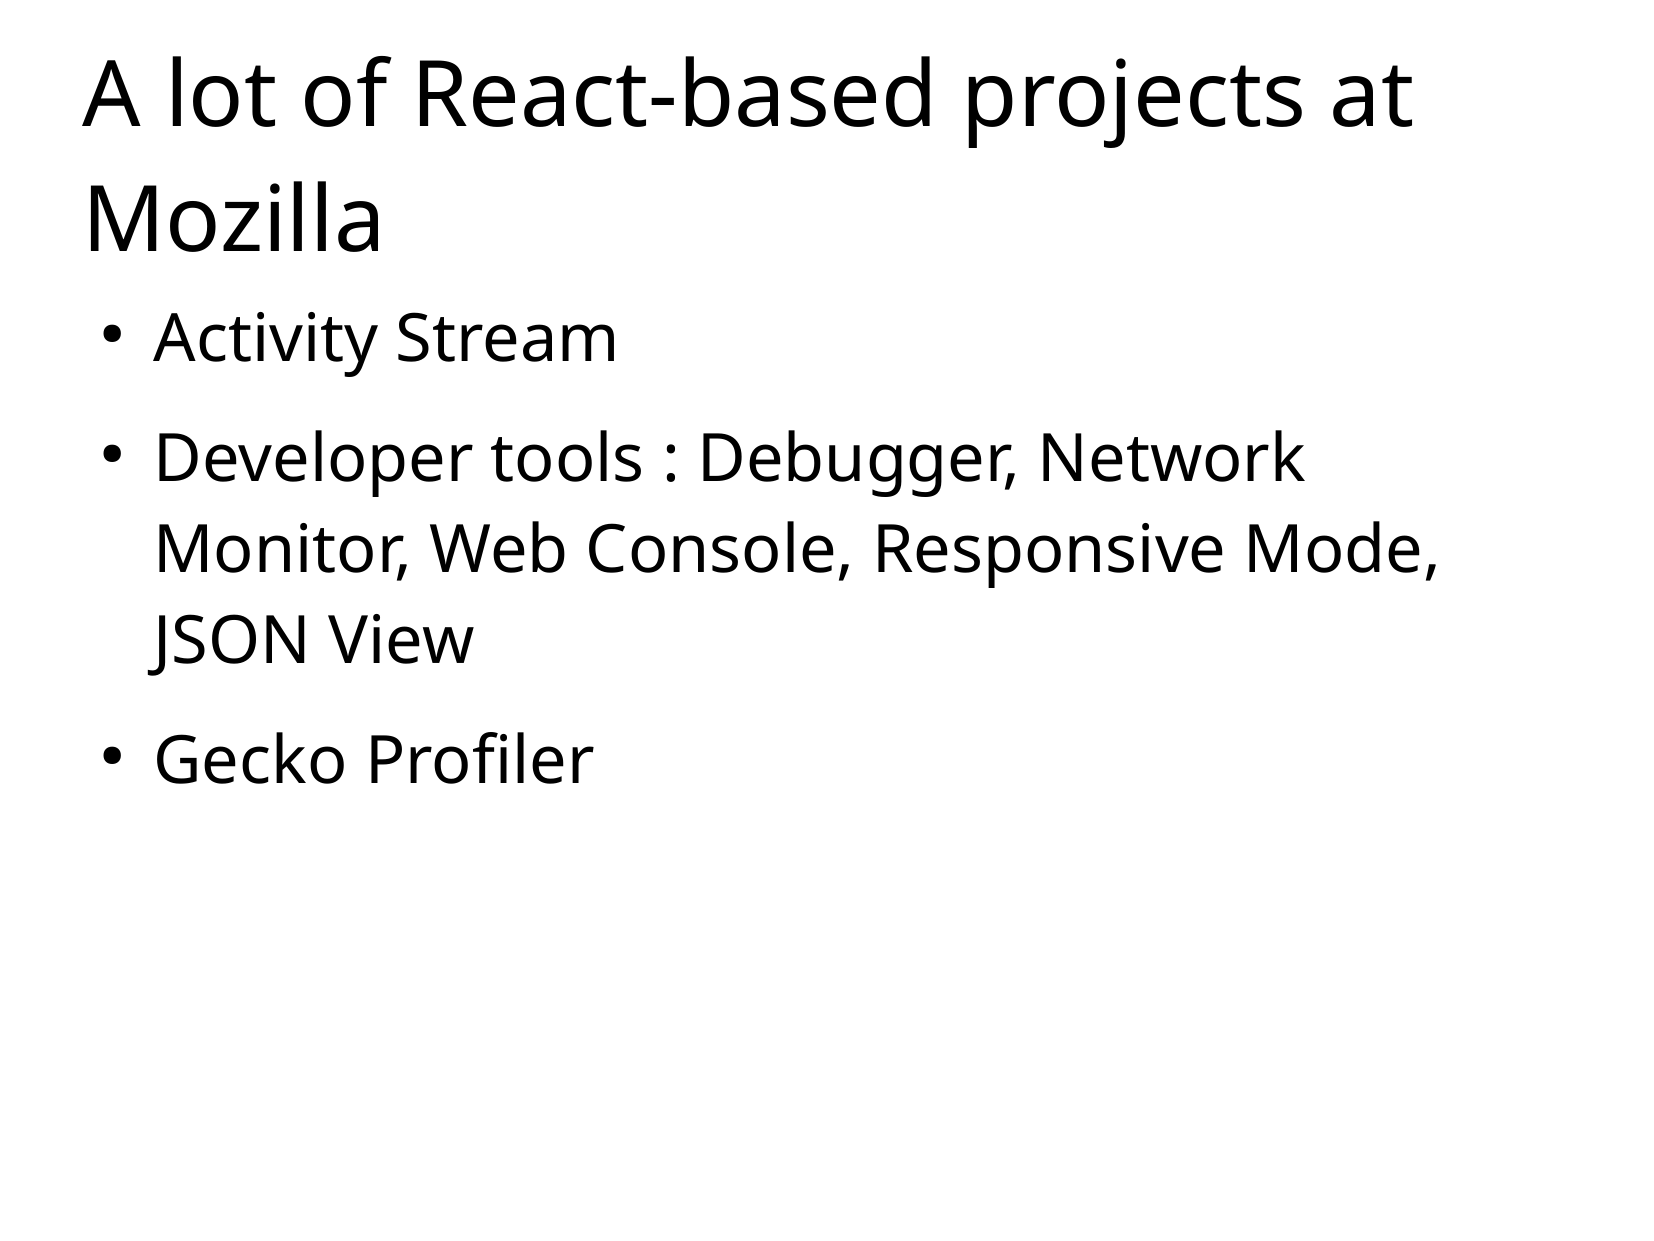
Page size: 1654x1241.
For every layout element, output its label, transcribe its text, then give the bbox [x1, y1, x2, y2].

list Activity Stream Developer tools : Debugger, Network Monitor, Web Console, Responsive Mode, JSON View Gecko Profiler [82, 290, 1571, 1010]
title A lot of React-based projects at Mozilla [82, 42, 1571, 264]
